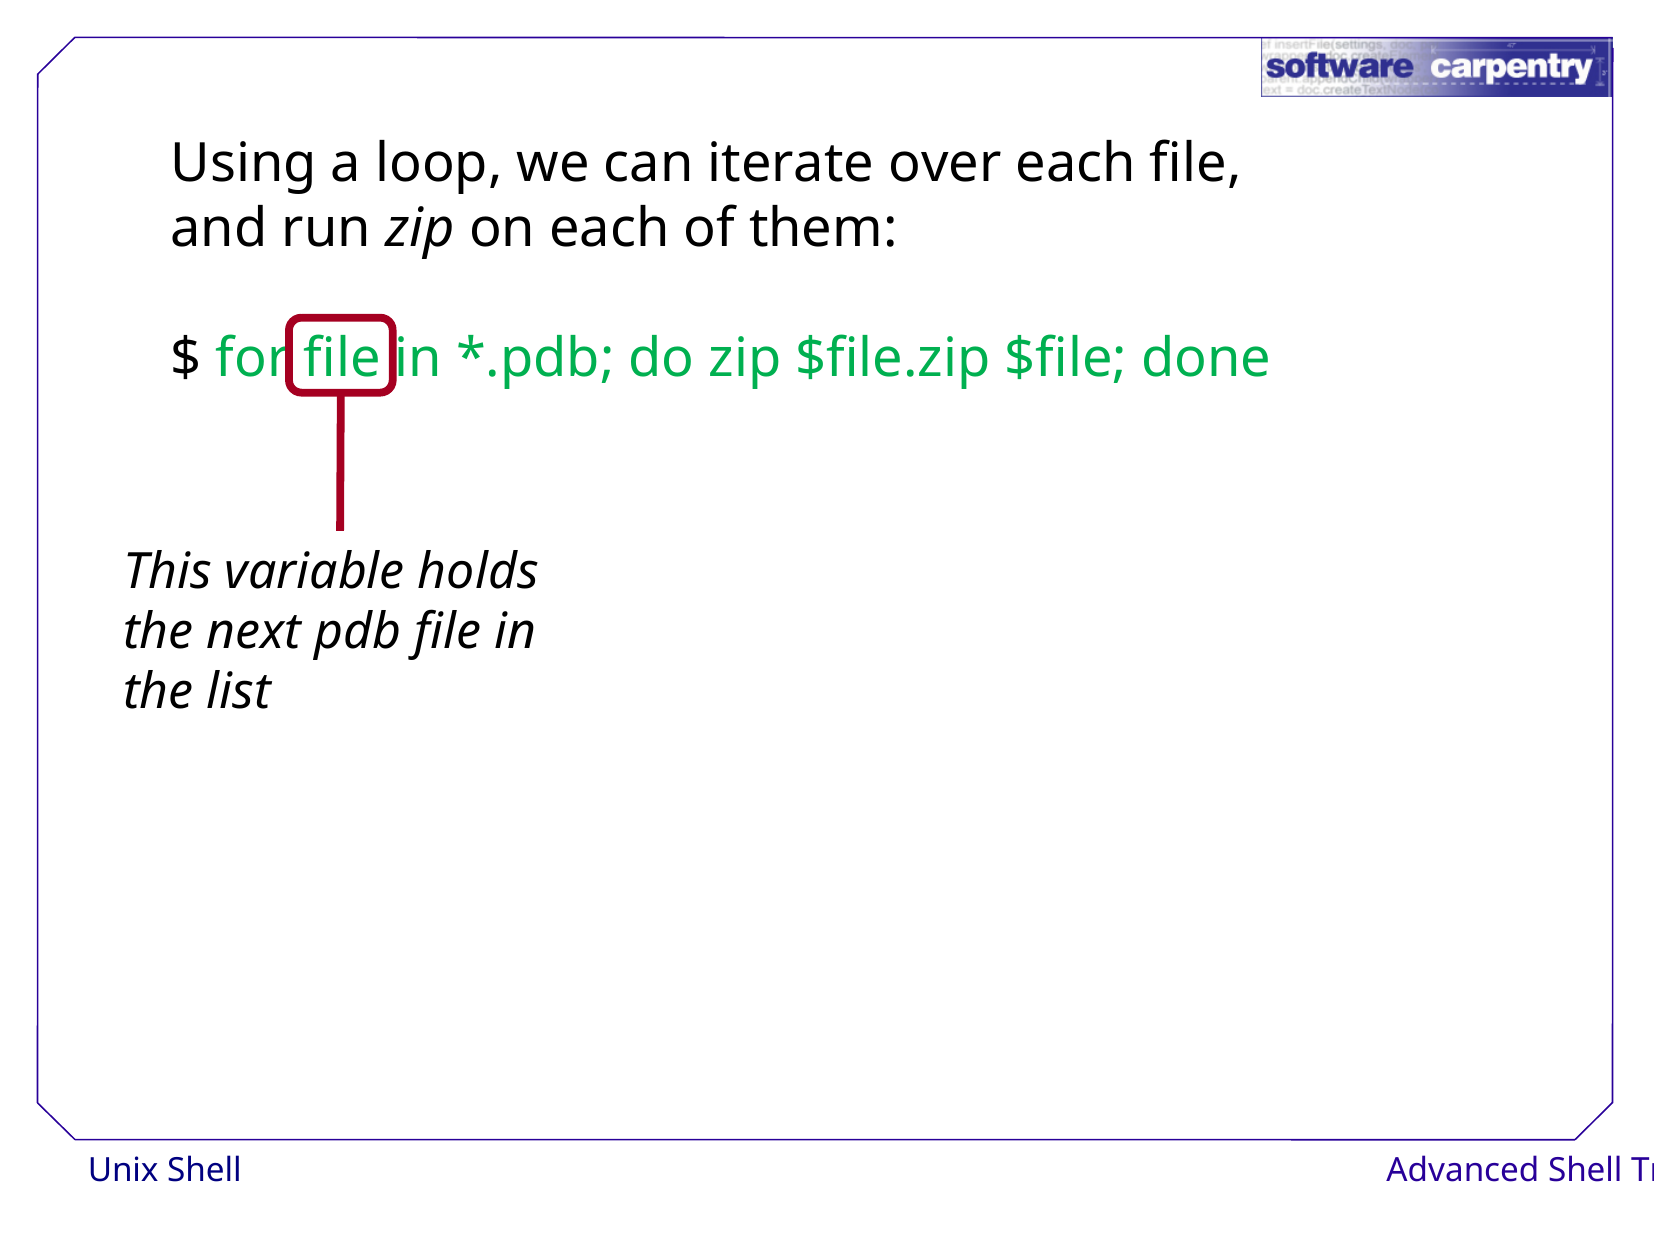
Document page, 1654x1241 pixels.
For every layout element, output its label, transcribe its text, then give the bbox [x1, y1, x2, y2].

text_box Using a loop, we can iterate over each file, and run zip on each of them: $ for file in *.pdb; do zip $file.zip $file; done [155, 119, 1546, 395]
text_box Using a loop, we can iterate over each file, and run zip on each of them: $ for file in *.pdb; do zip $file.zip $file; done [293, 322, 388, 388]
text_box This variable holds the next pdb file in the list [108, 530, 572, 727]
picture [1261, 39, 1613, 97]
